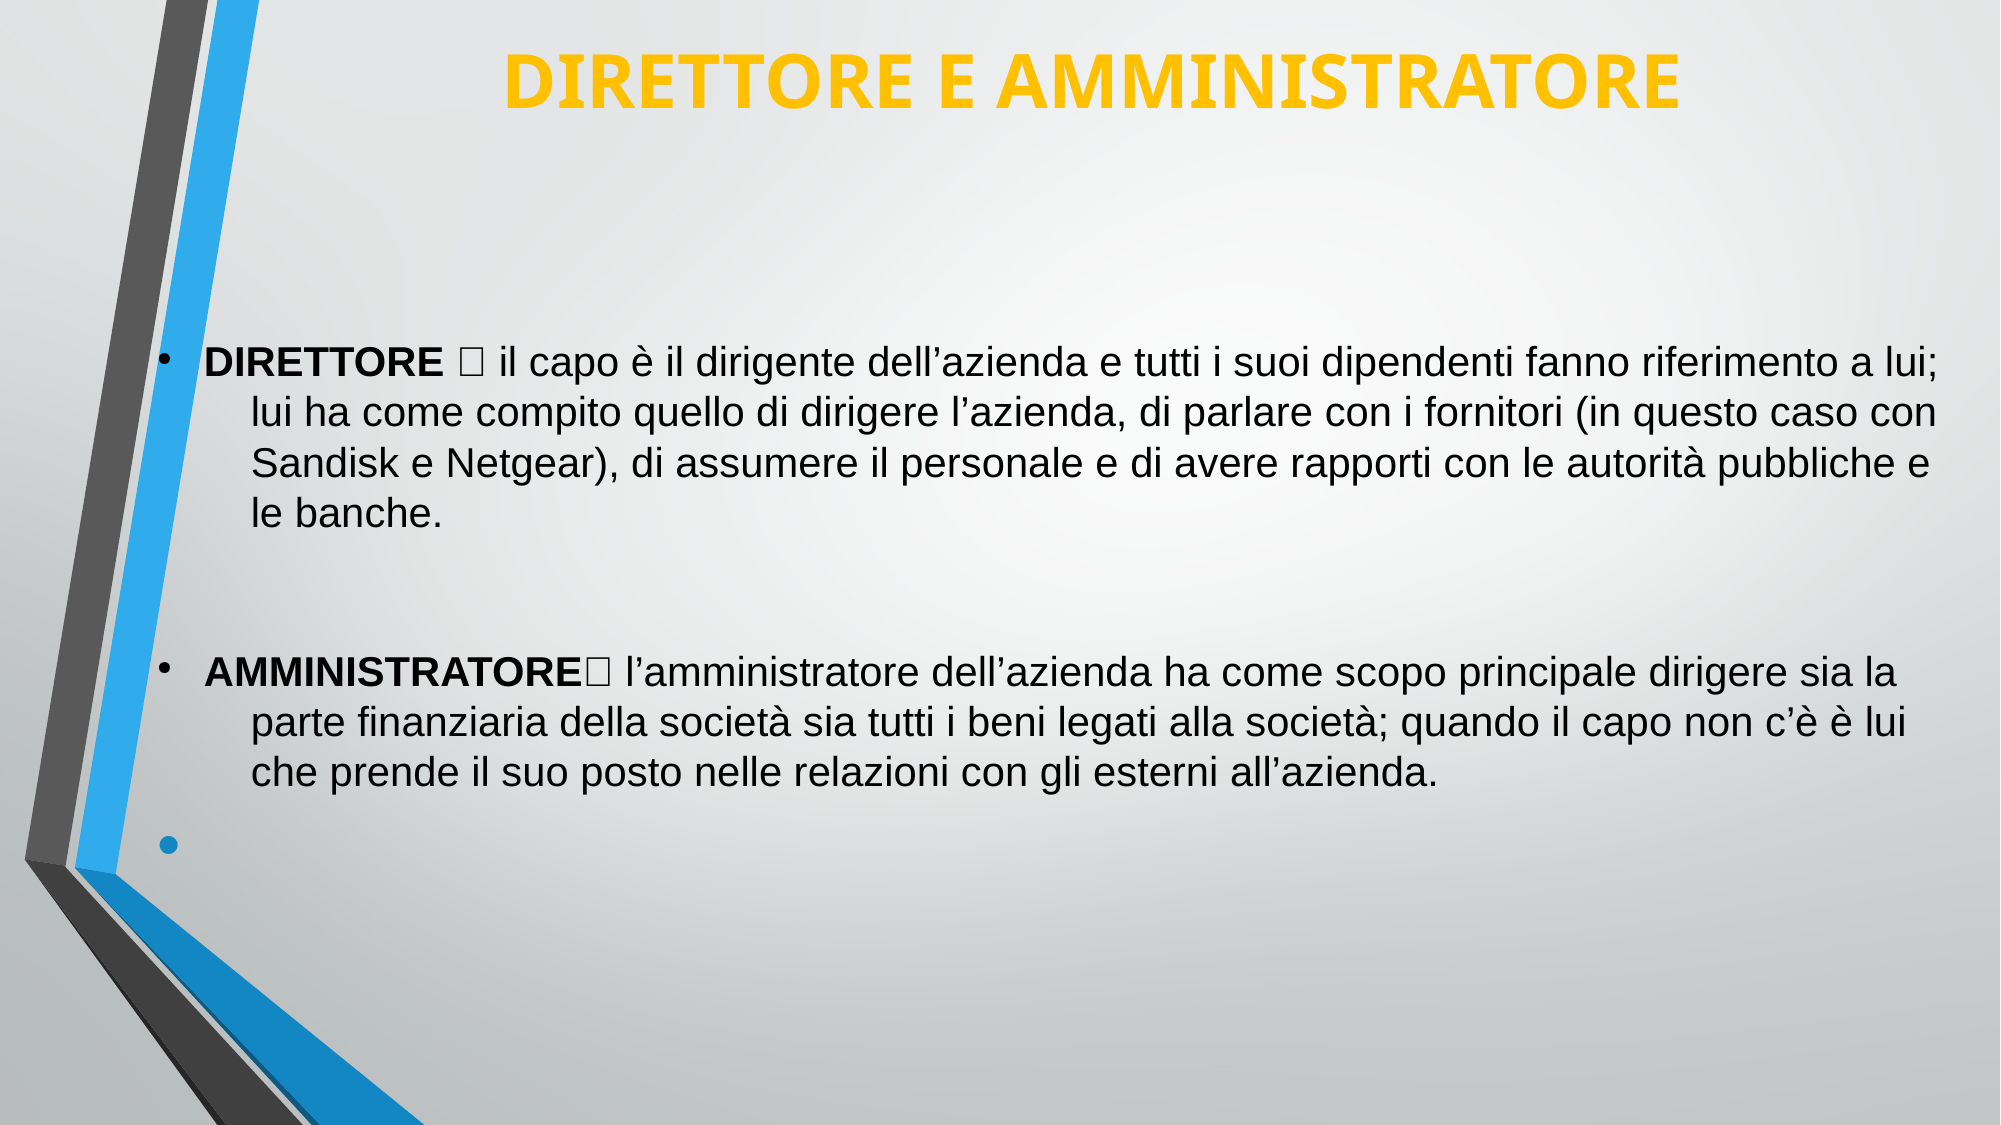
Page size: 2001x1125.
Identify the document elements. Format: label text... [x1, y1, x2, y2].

title DIRETTORE E AMMINISTRATORE [271, 21, 1915, 136]
list DIRETTORE  il capo è il dirigente dell’azienda e tutti i suoi dipendenti fanno riferimento a lui; lui ha come compito quello di dirigere l’azienda, di parlare con i fornitori (in questo caso con Sandisk e Netgear), di assumere il personale e di avere rapporti con le autorità pubbliche e le banche. AMMINISTRATORE l’amministratore dell’azienda ha come scopo principale dirigere sia la parte finanziaria della società sia tutti i beni legati alla società; quando il capo non c’è è lui che prende il suo posto nelle relazioni con gli esterni all’azienda. [142, 244, 1964, 972]
